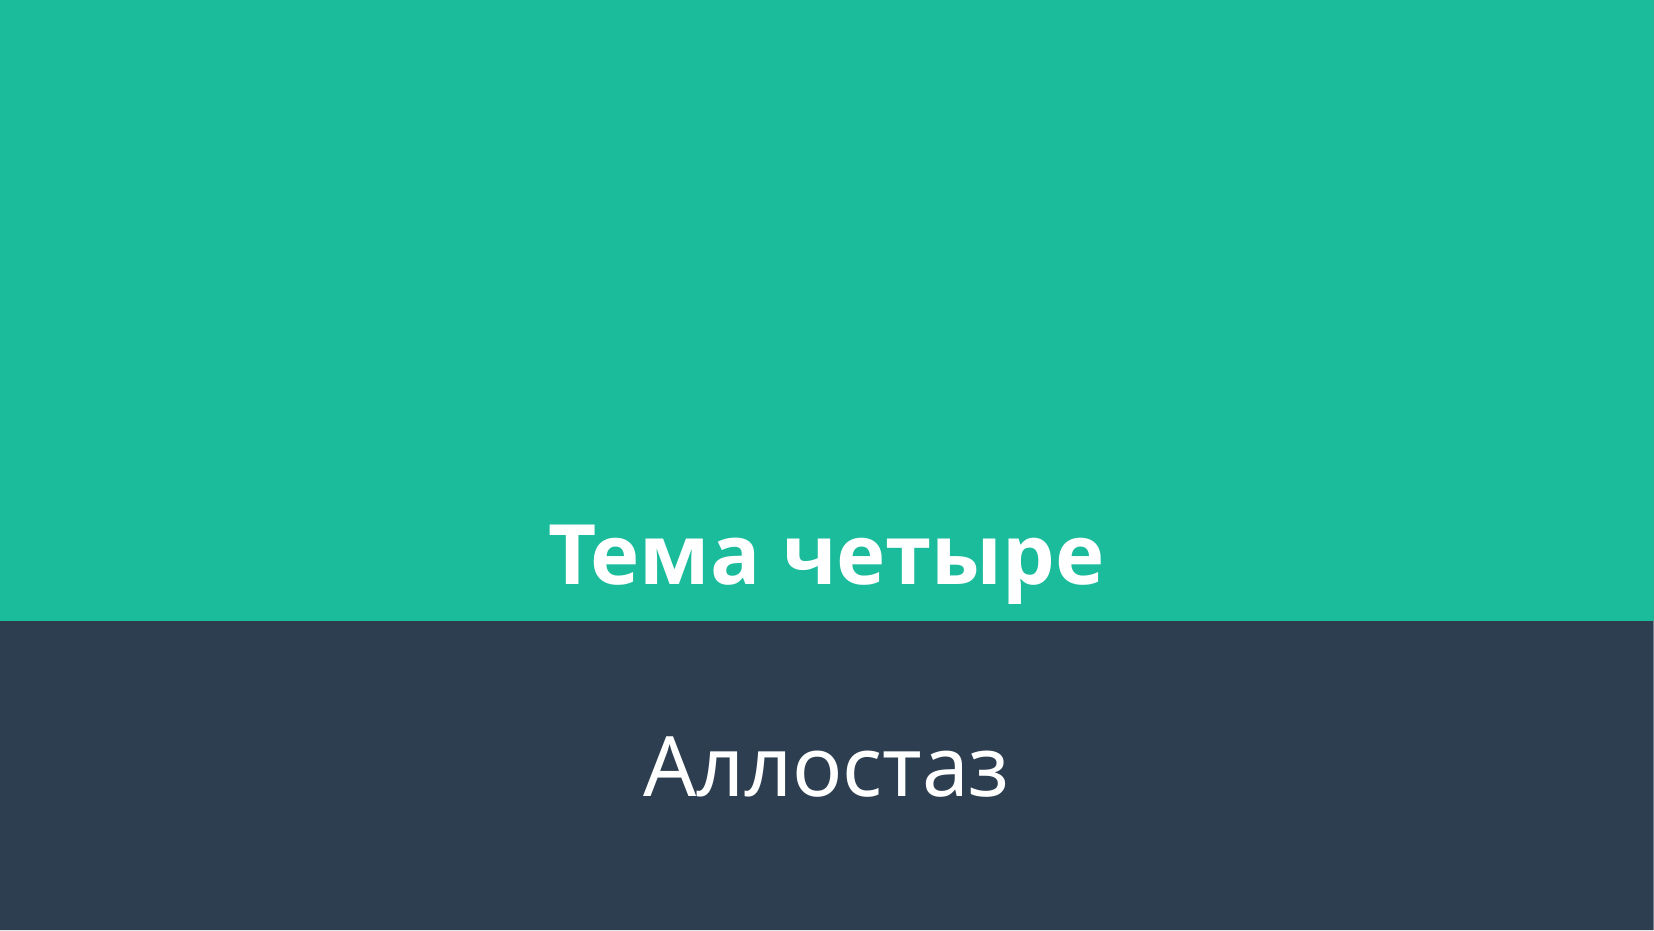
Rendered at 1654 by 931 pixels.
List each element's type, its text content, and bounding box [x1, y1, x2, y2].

subtitle Аллостаз [59, 642, 1595, 886]
title Тема четыре [59, 438, 1595, 610]
